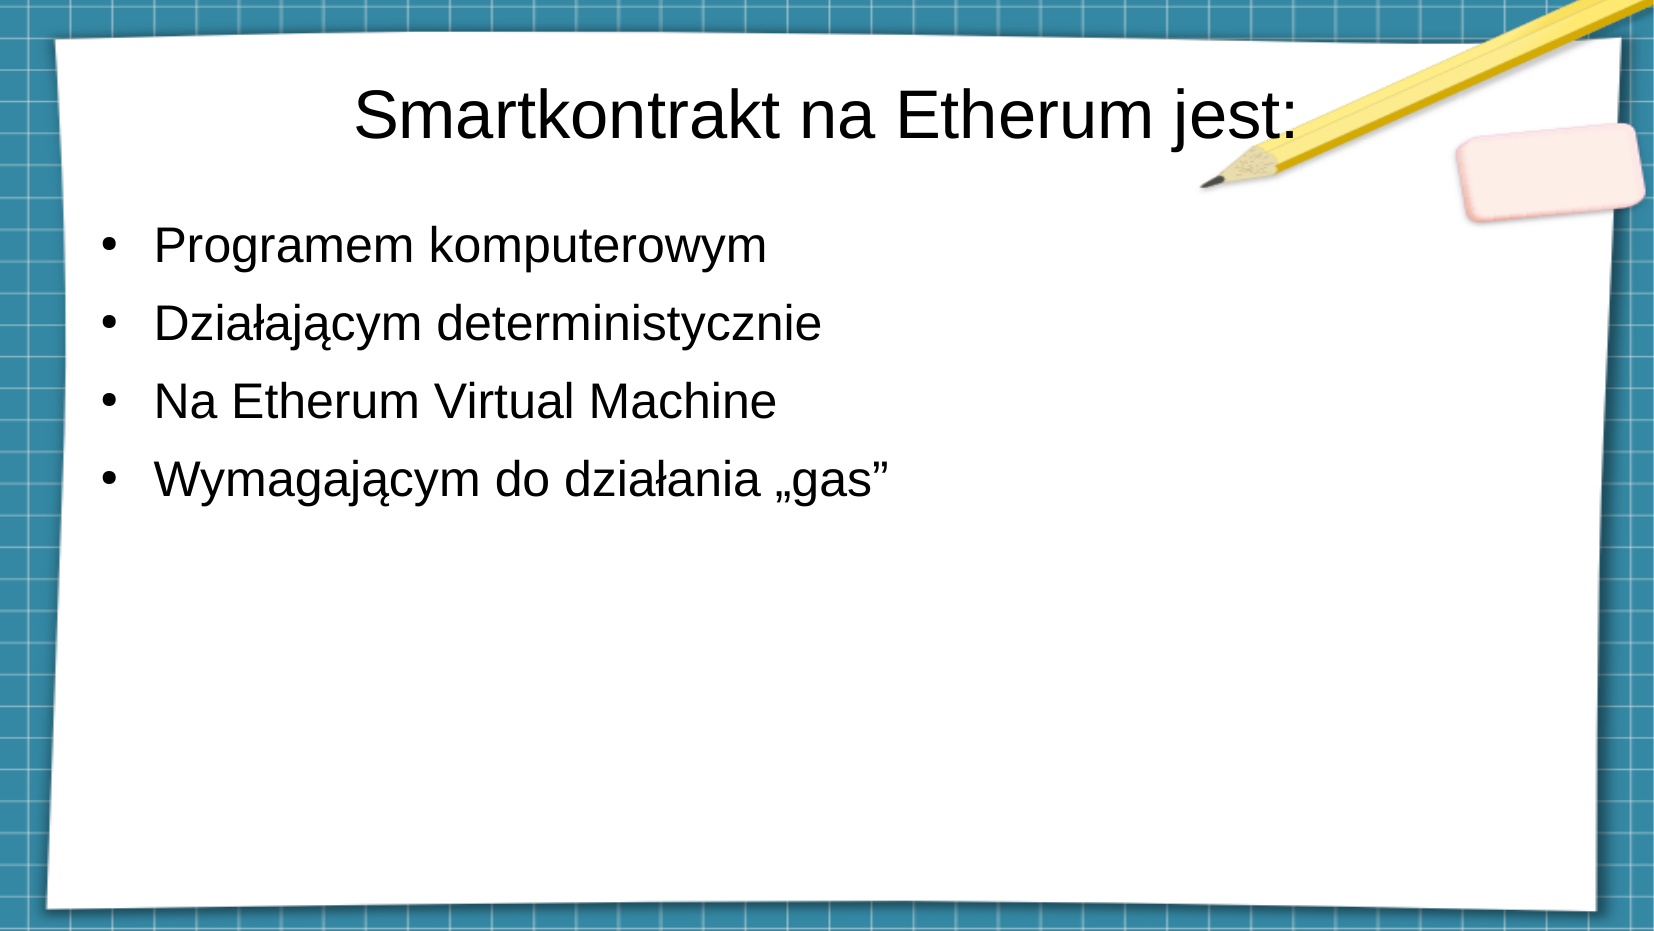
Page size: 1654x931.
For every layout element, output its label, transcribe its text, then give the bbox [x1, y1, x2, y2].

picture [0, 0, 1654, 931]
list Programem komputerowym Działającym deterministycznie Na Etherum Virtual Machine Wymagającym do działania „gas” [82, 217, 1571, 758]
title Smartkontrakt na Etherum jest: [82, 37, 1571, 193]
